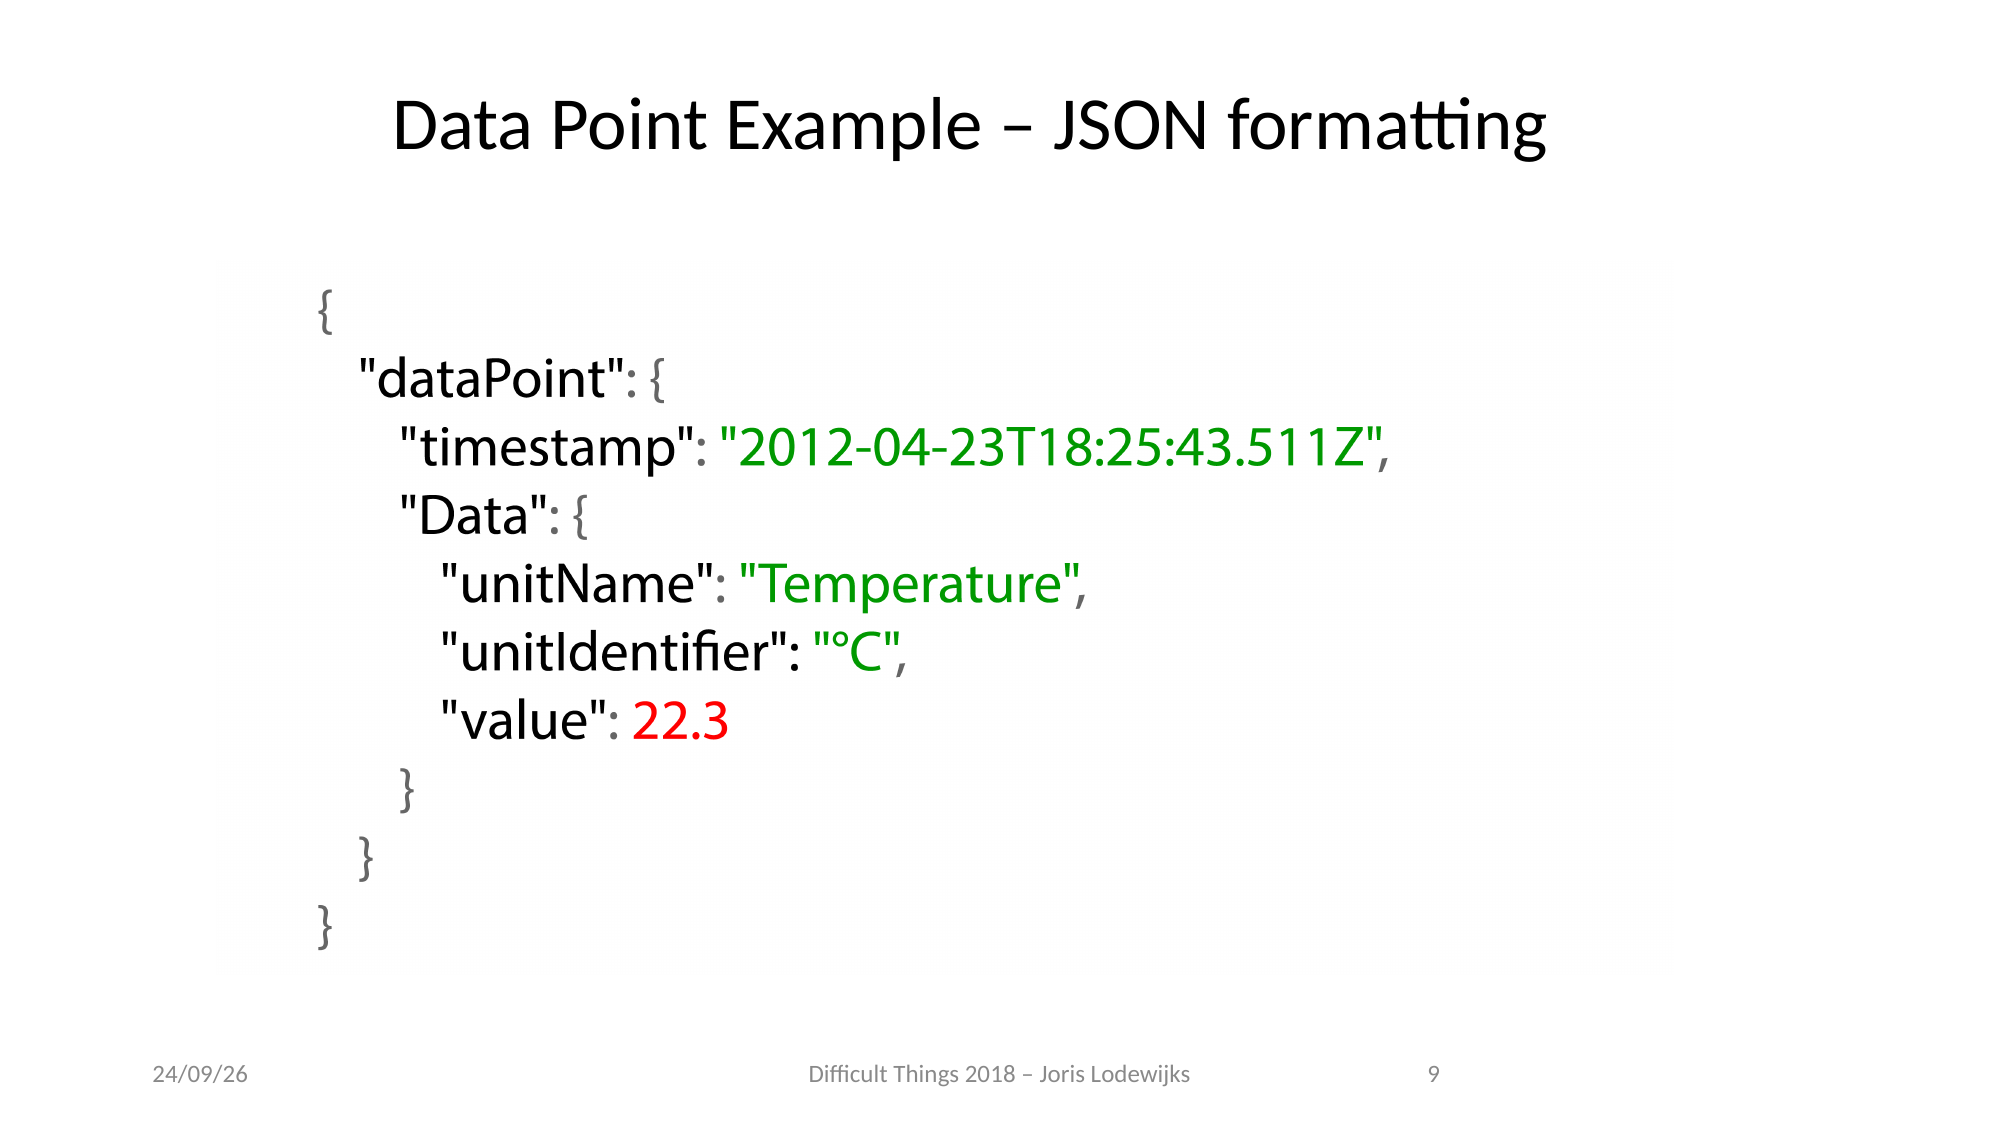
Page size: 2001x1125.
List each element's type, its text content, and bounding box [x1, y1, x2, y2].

picture [216, 260, 1674, 975]
text_box [1412, 1042, 1863, 1103]
text_box [137, 1042, 588, 1103]
text_box Data Point Example – JSON formatting [377, 66, 1597, 173]
text_box Difficult Things 2018 – Joris Lodewijks [662, 1042, 1338, 1103]
